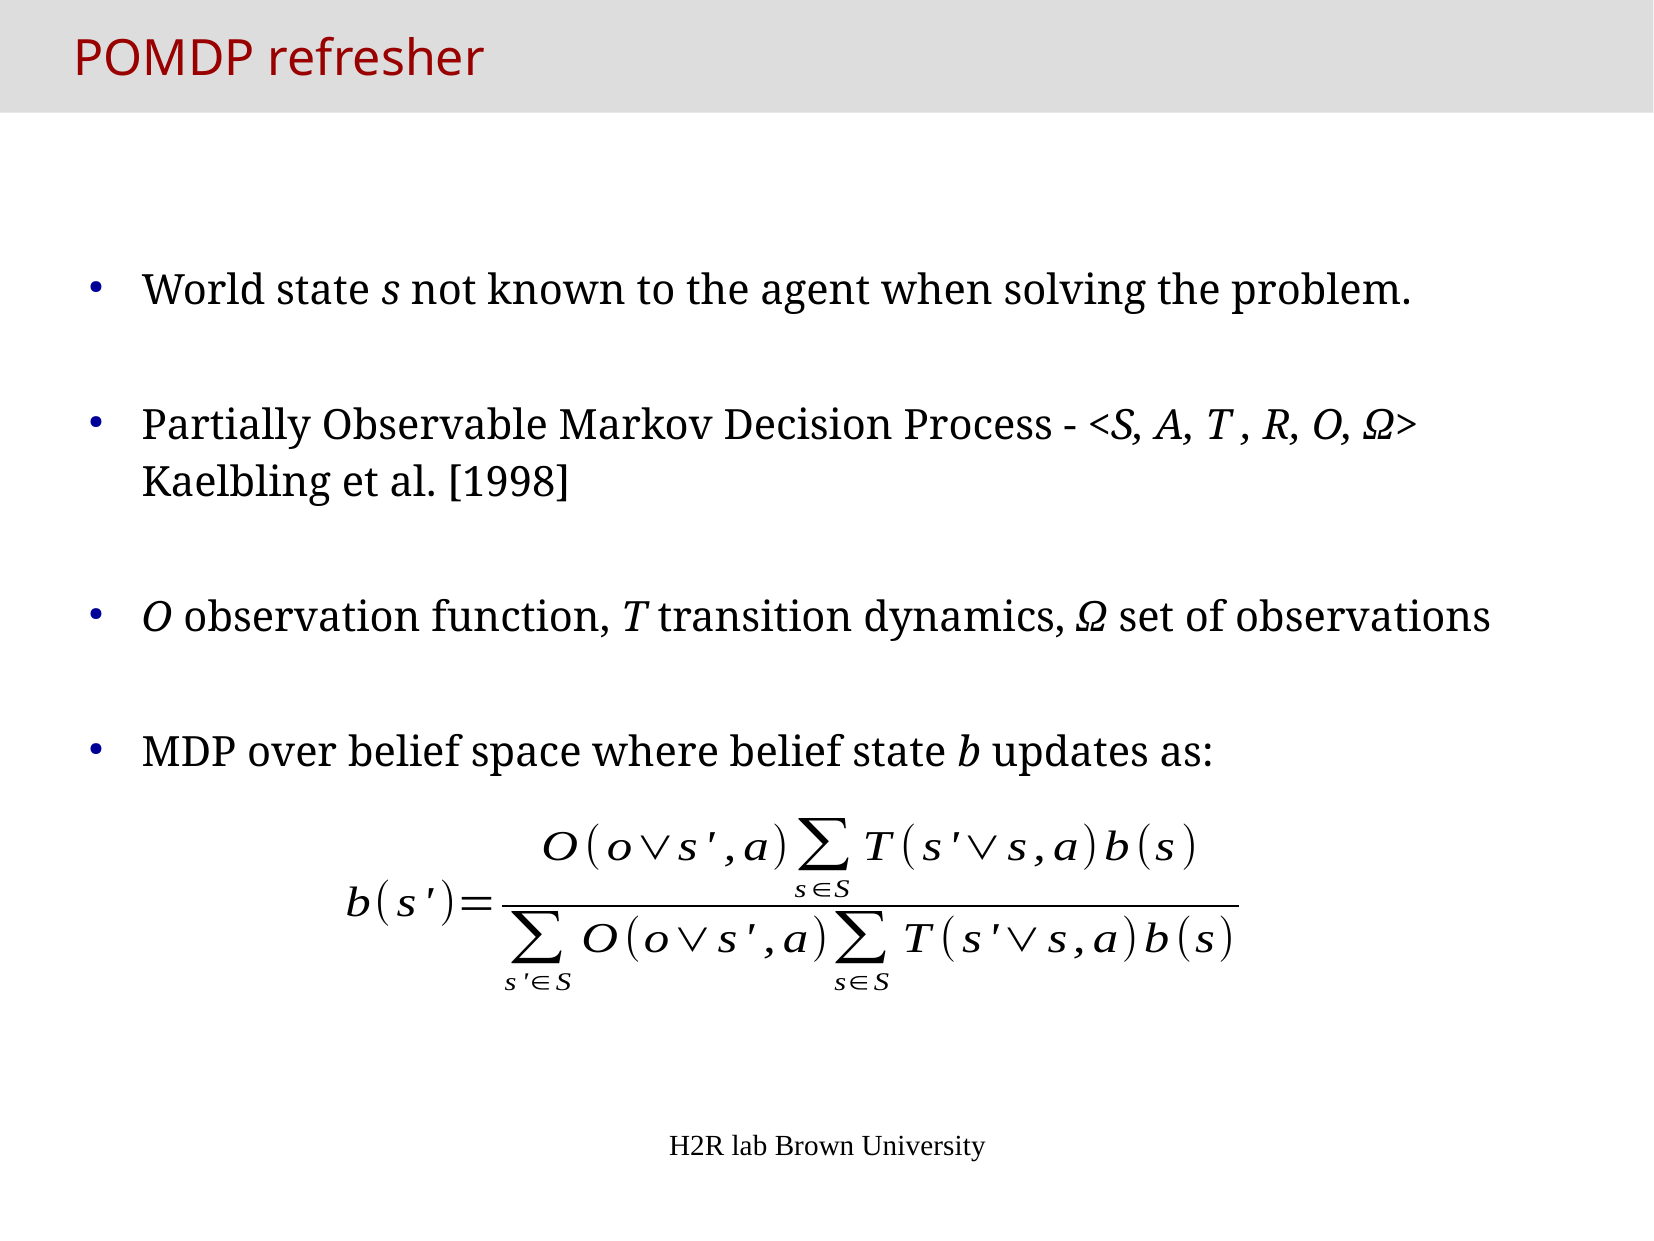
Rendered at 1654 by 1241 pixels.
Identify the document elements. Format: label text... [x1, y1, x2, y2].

title POMDP refresher [0, 0, 1654, 113]
list World state s not known to the agent when solving the problem. Partially Observable Markov Decision Process - <S, A, T , R, O, Ω> Kaelbling et al. [1998] O observation function, T transition dynamics, Ω set of observations MDP over belief space where belief state b updates as: [70, 259, 1622, 1146]
chart [331, 814, 1252, 996]
